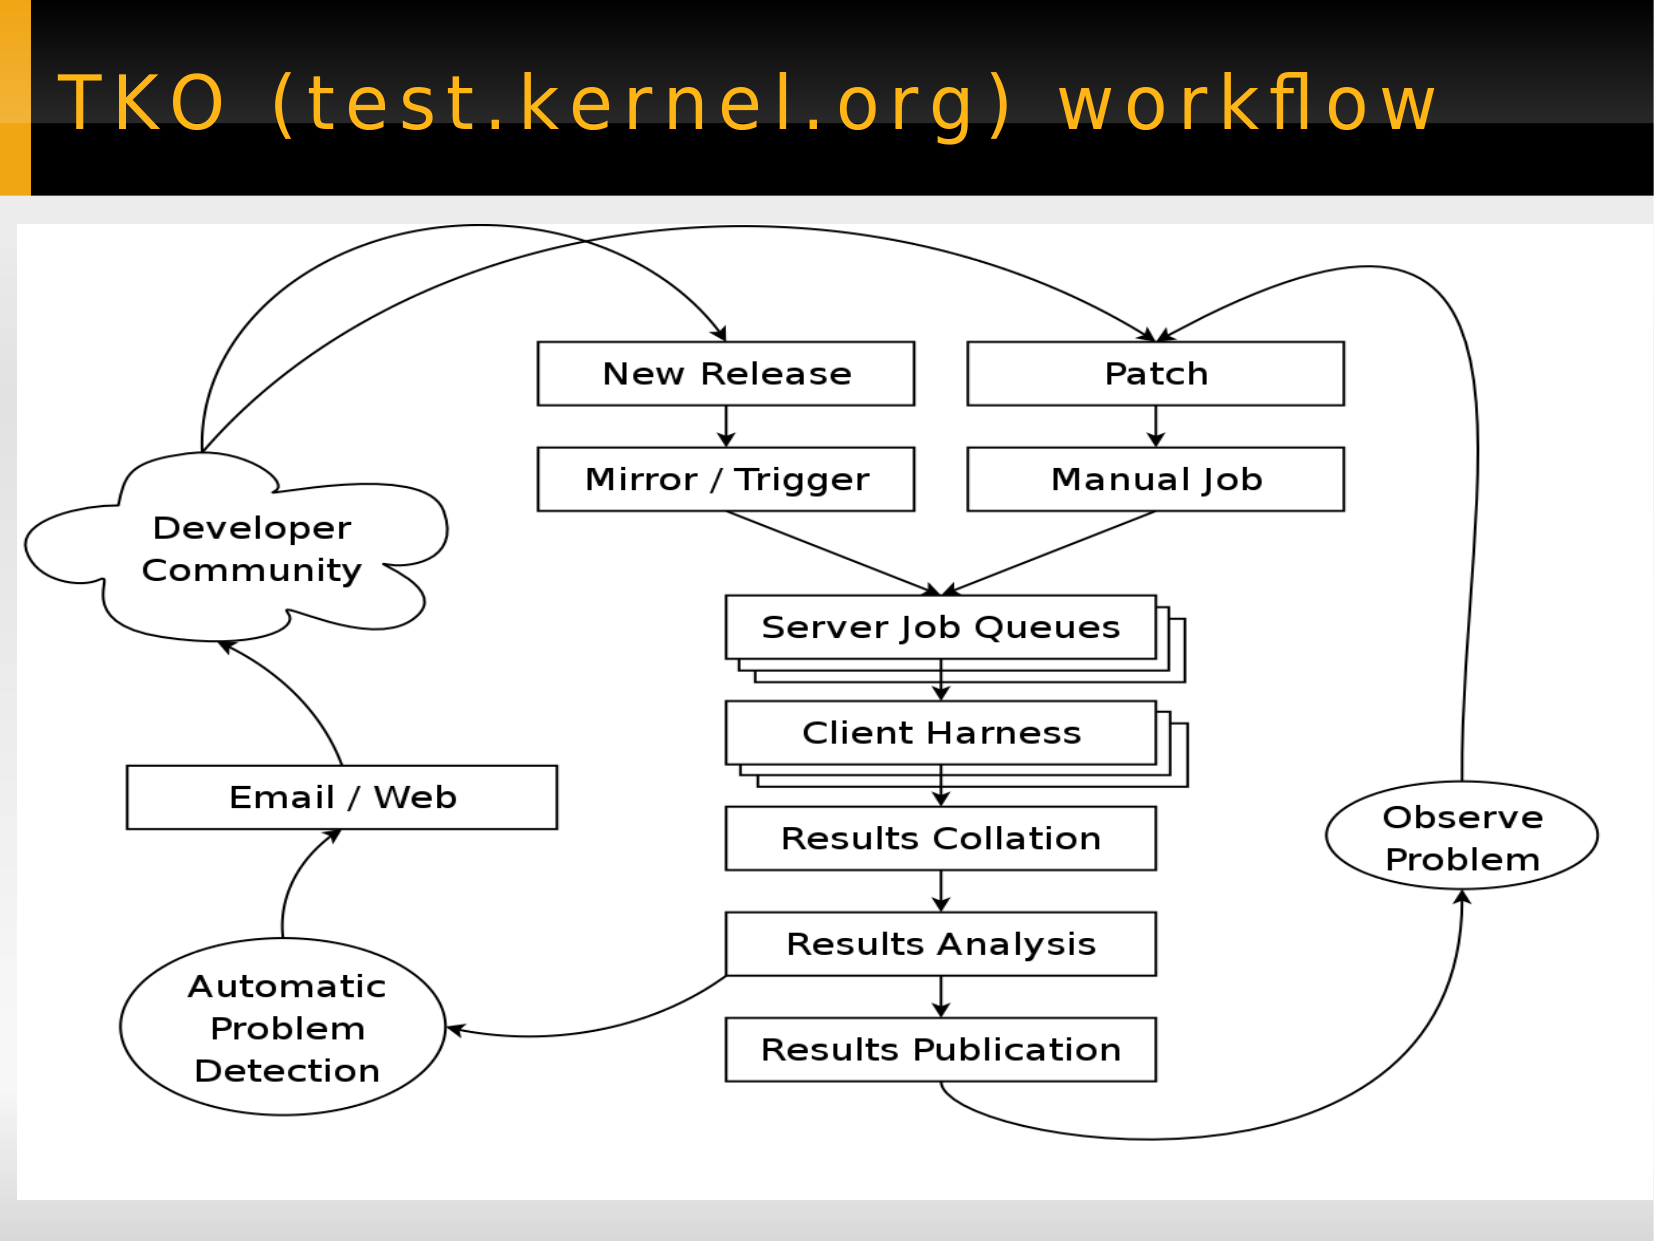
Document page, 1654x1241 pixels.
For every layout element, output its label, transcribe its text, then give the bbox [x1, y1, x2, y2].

title TKO (test.kernel.org) workflow [59, 29, 1613, 178]
picture [0, 0, 1654, 1241]
